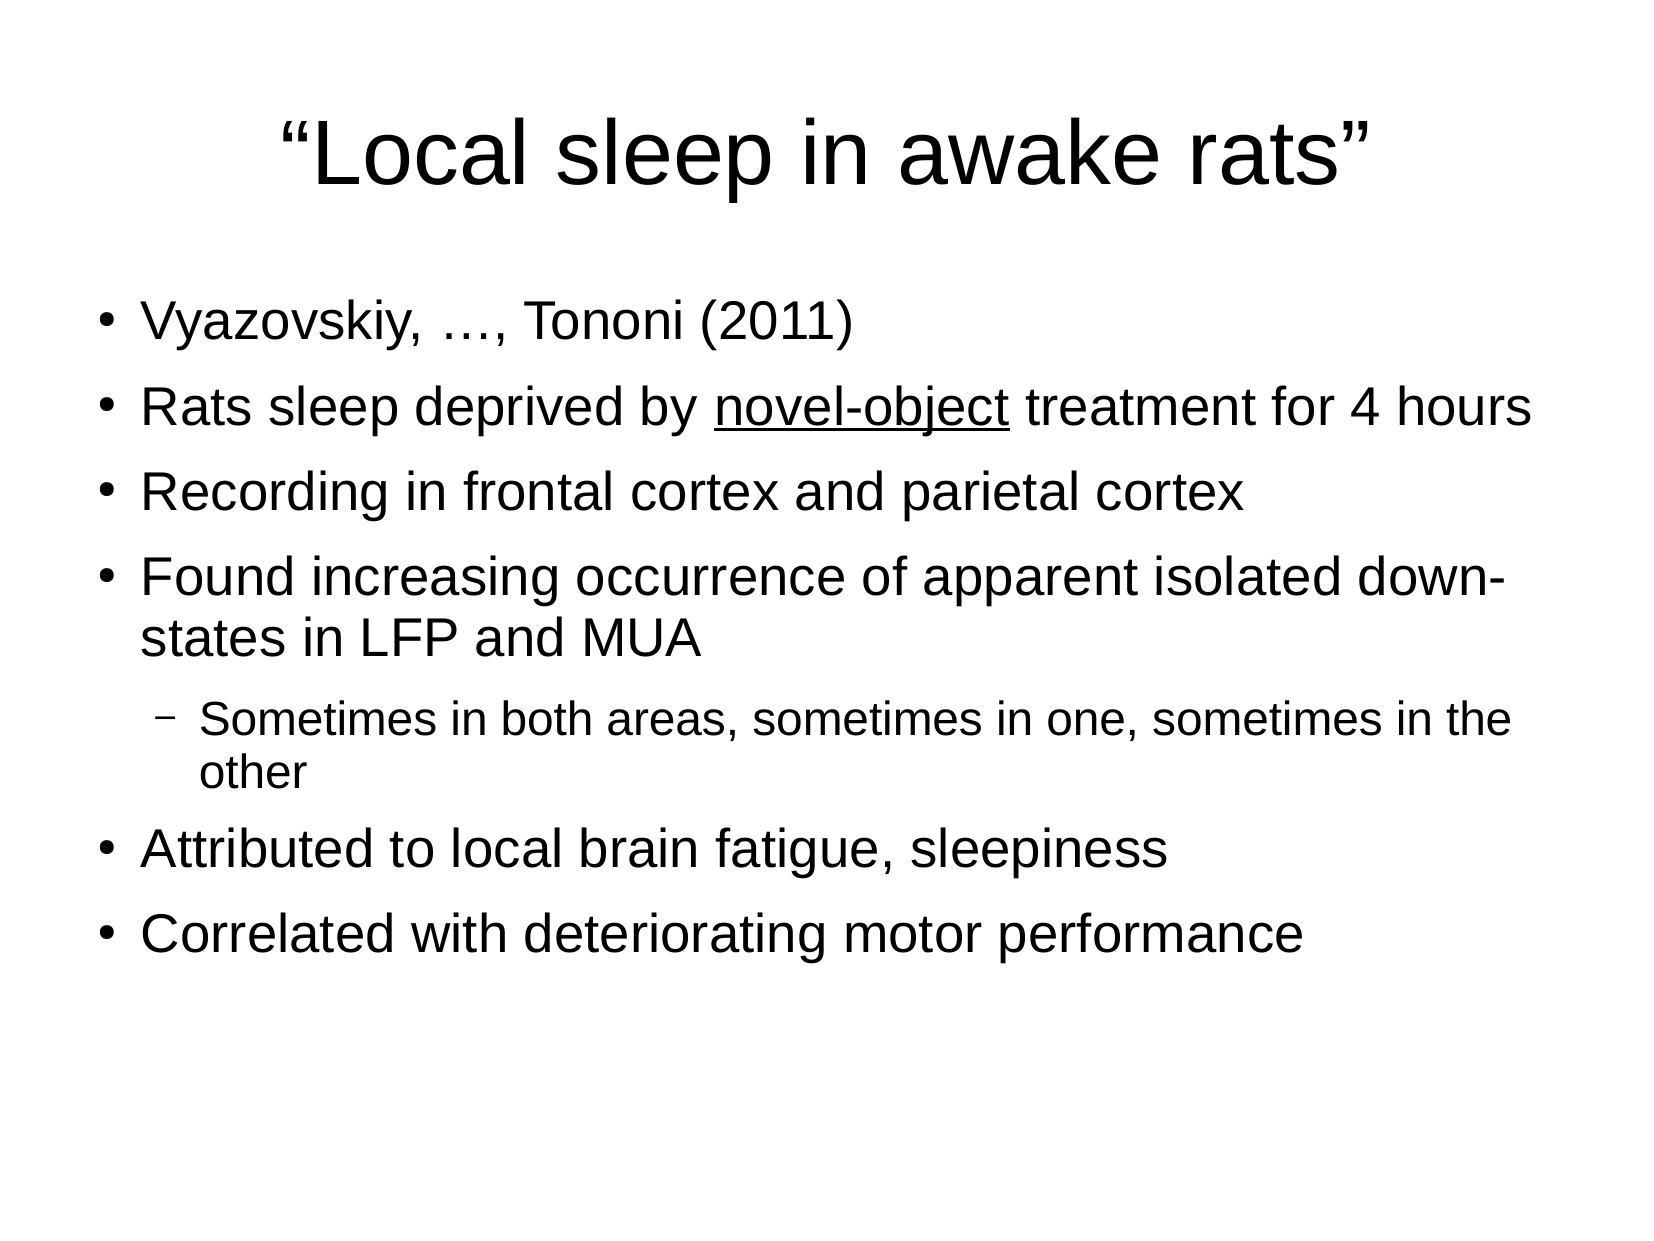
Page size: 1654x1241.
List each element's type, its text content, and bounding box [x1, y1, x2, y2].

title “Local sleep in awake rats” [82, 49, 1571, 257]
list Vyazovskiy, …, Tononi (2011) Rats sleep deprived by novel-object treatment for 4 hours Recording in frontal cortex and parietal cortex Found increasing occurrence of apparent isolated down-states in LFP and MUA Sometimes in both areas, sometimes in one, sometimes in the other Attributed to local brain fatigue, sleepiness Correlated with deteriorating motor performance [82, 290, 1538, 1010]
